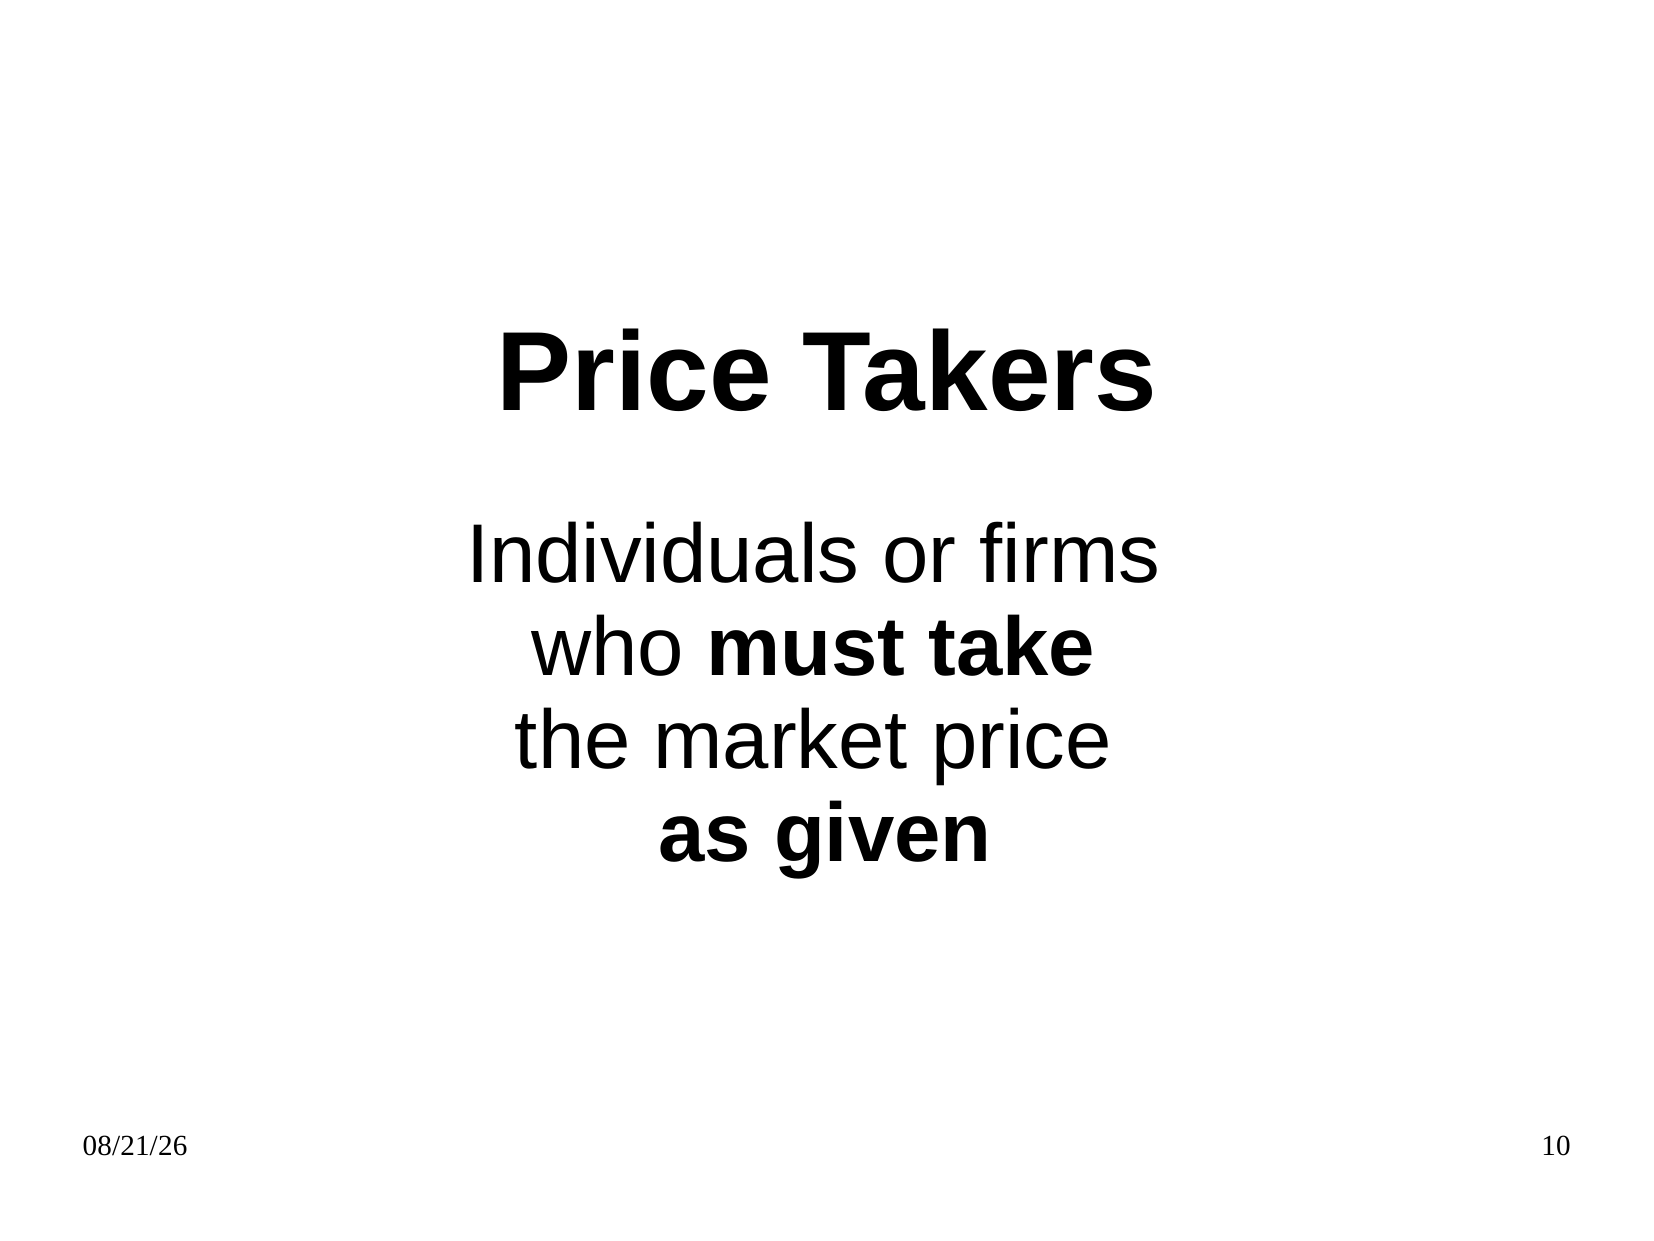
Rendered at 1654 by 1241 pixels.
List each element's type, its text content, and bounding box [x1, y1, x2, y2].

title Price Takers [82, 267, 1571, 476]
subtitle Individuals or firms who must take the market price as given [80, 507, 1570, 880]
